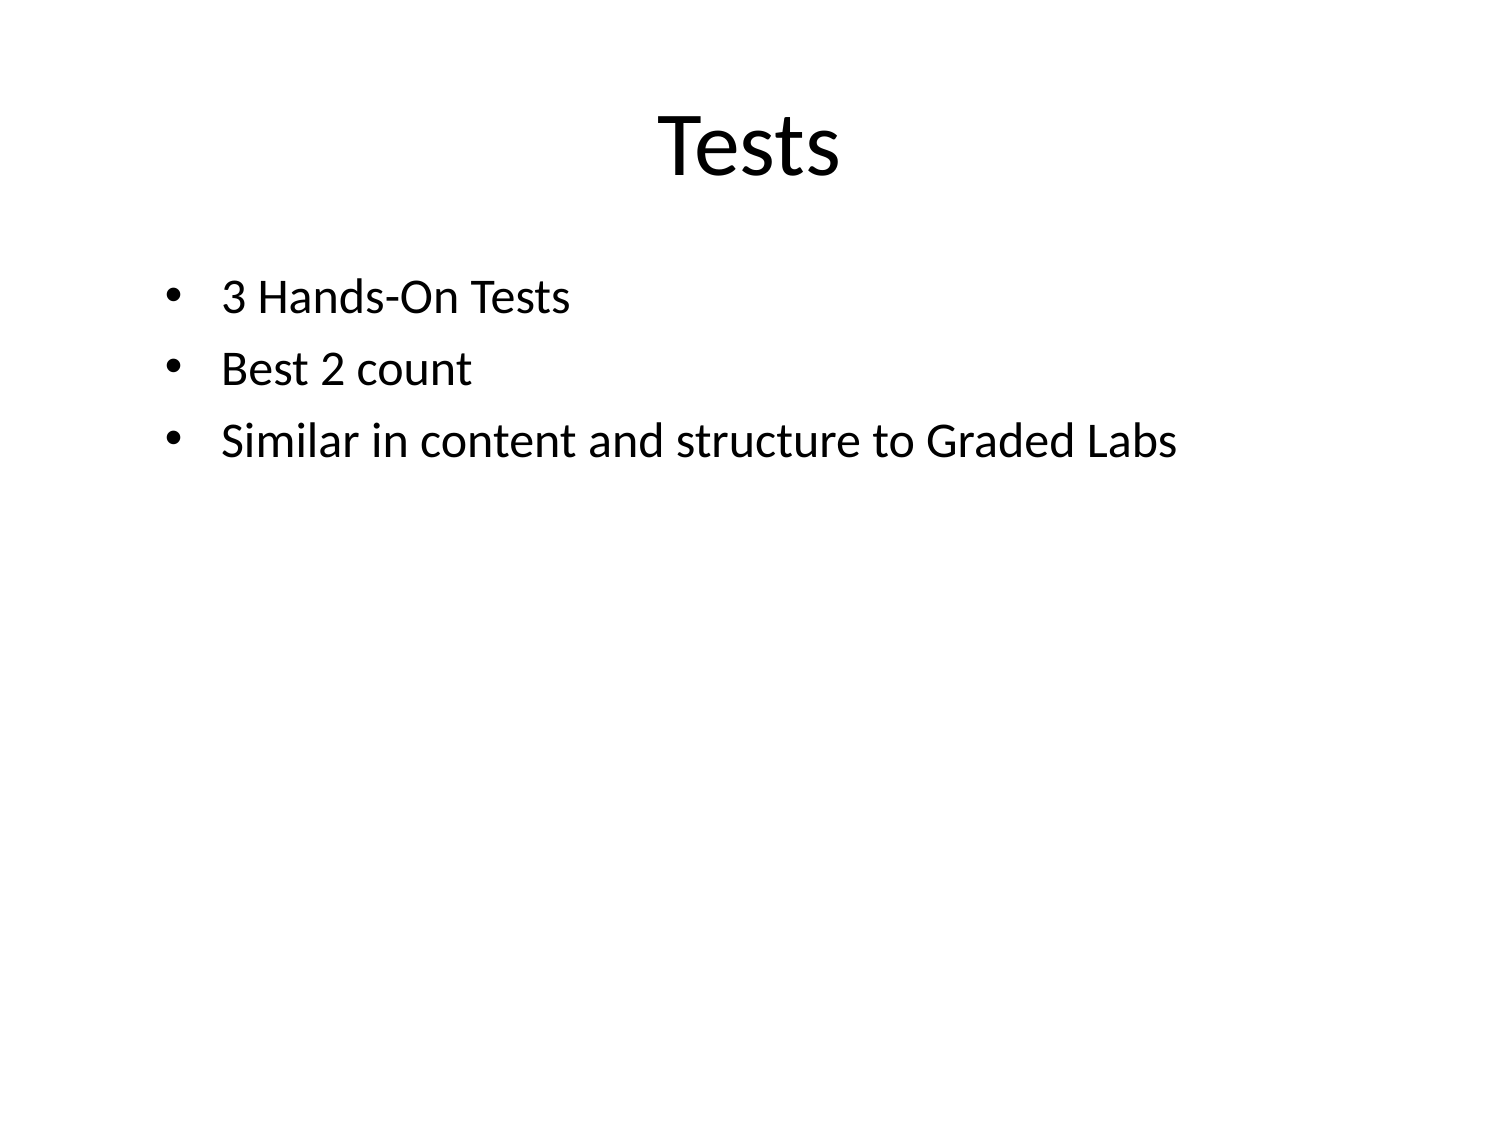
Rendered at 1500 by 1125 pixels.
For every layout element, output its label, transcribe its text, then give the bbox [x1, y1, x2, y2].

text_box Tests [74, 45, 1425, 233]
text_box 3 Hands-On Tests Best 2 count Similar in content and structure to Graded Labs [149, 256, 1500, 999]
